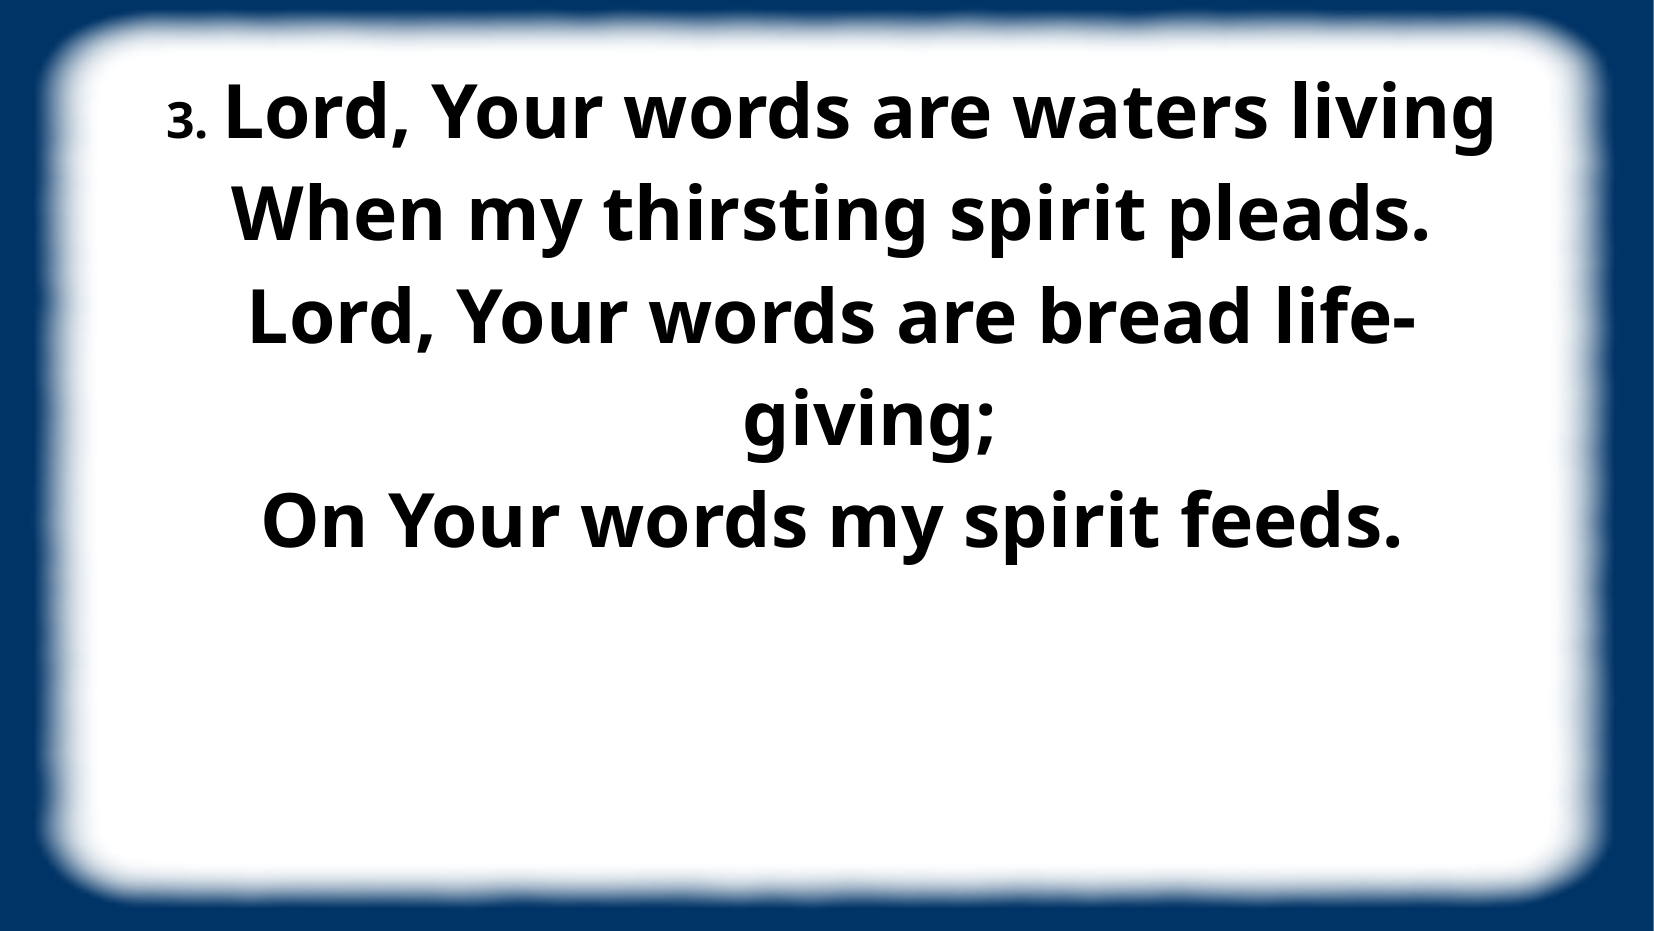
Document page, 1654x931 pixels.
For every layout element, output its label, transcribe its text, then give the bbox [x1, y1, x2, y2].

picture [0, 0, 1654, 931]
text_box 3. Lord, Your words are waters living When my thirsting spirit pleads. Lord, Your words are bread life-giving; On Your words my spirit feeds. [105, 50, 1561, 466]
